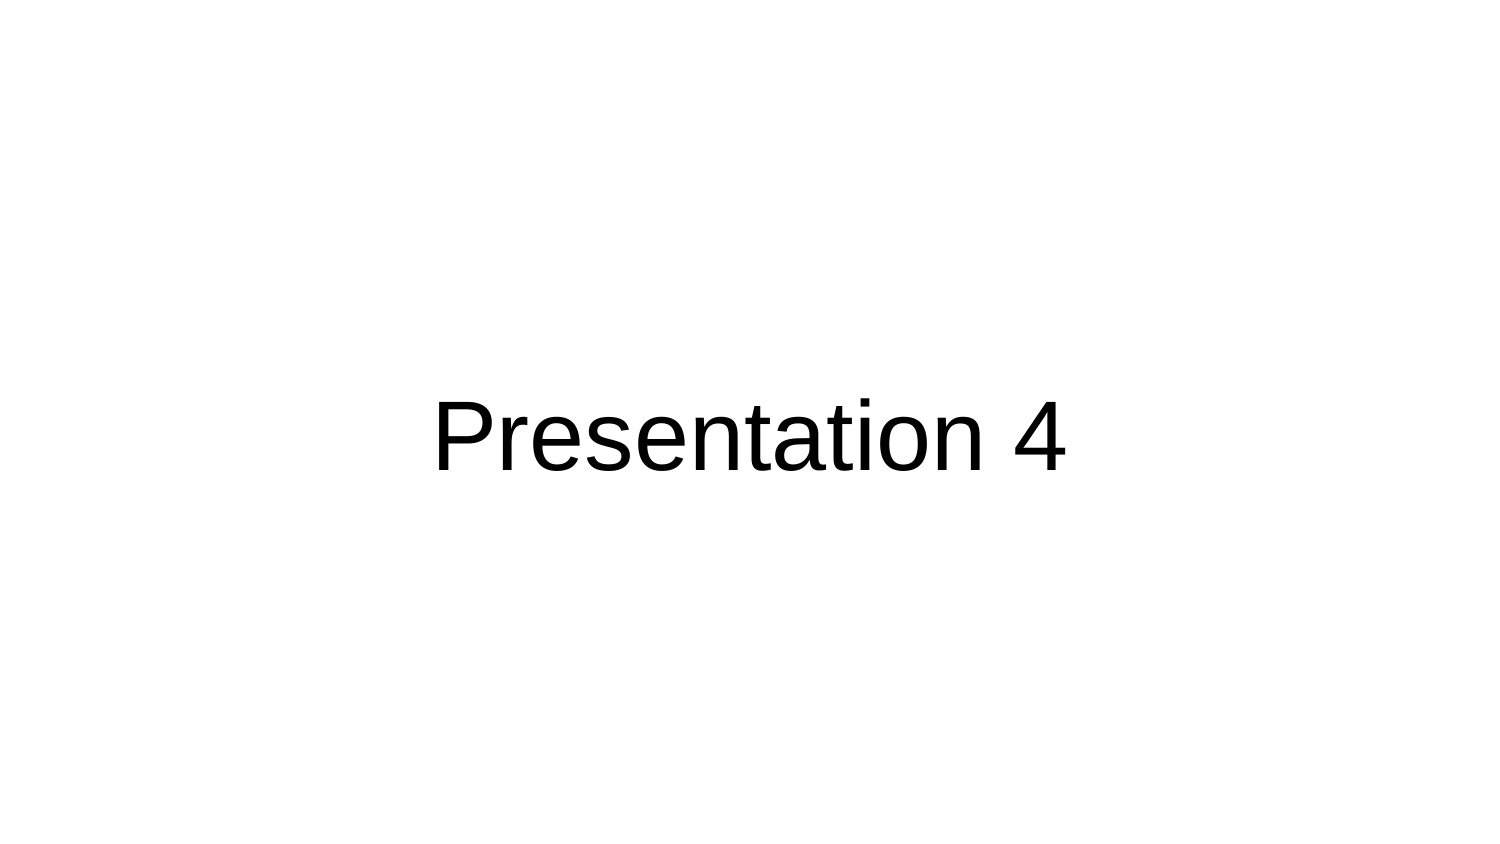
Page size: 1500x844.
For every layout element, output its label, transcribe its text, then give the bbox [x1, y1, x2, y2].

title Presentation 4 [51, 356, 1449, 488]
